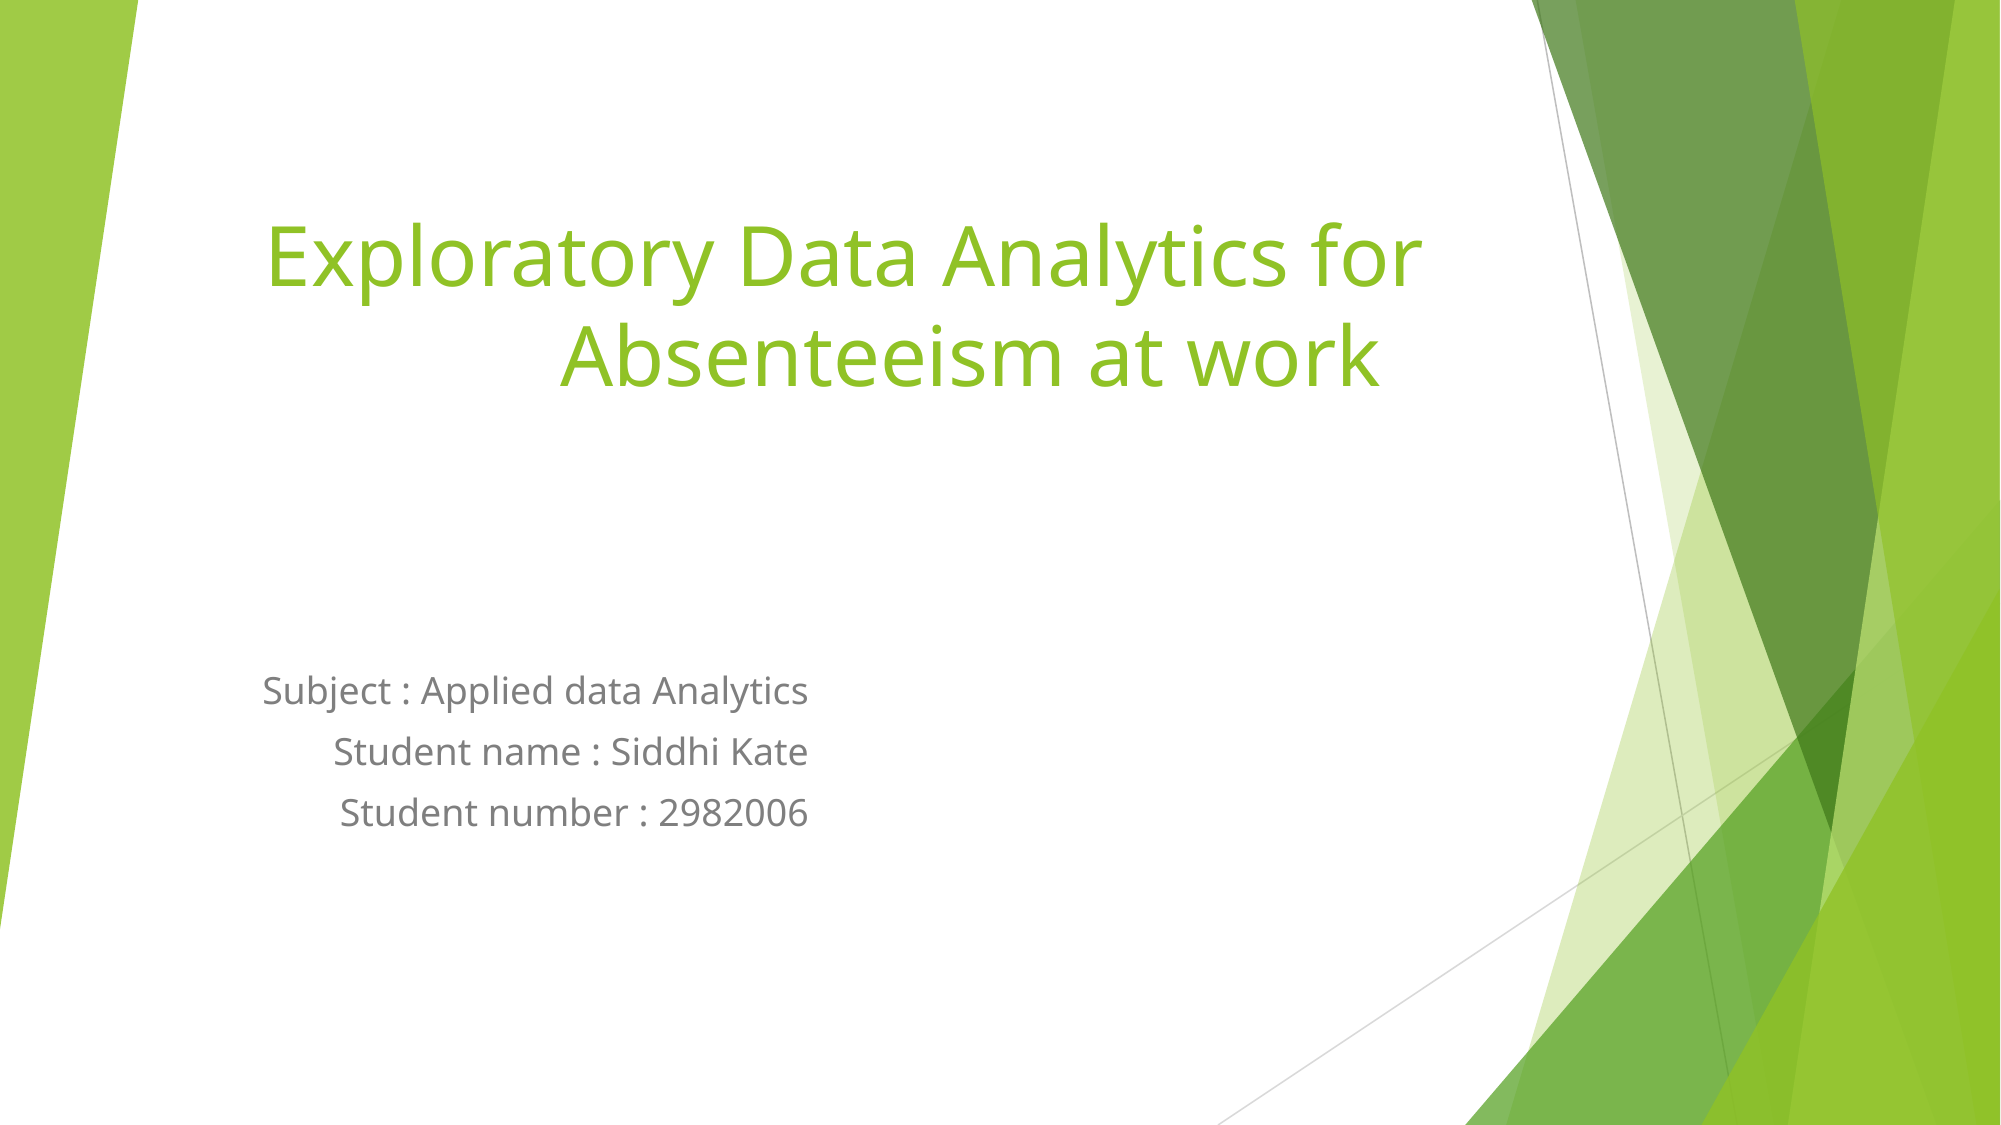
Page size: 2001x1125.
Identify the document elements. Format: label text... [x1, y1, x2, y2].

title Exploratory Data Analytics for Absenteeism at work [249, 184, 1750, 411]
subtitle Subject : Applied data Analytics Student name : Siddhi Kate Student number : 2982006 [247, 664, 1522, 845]
